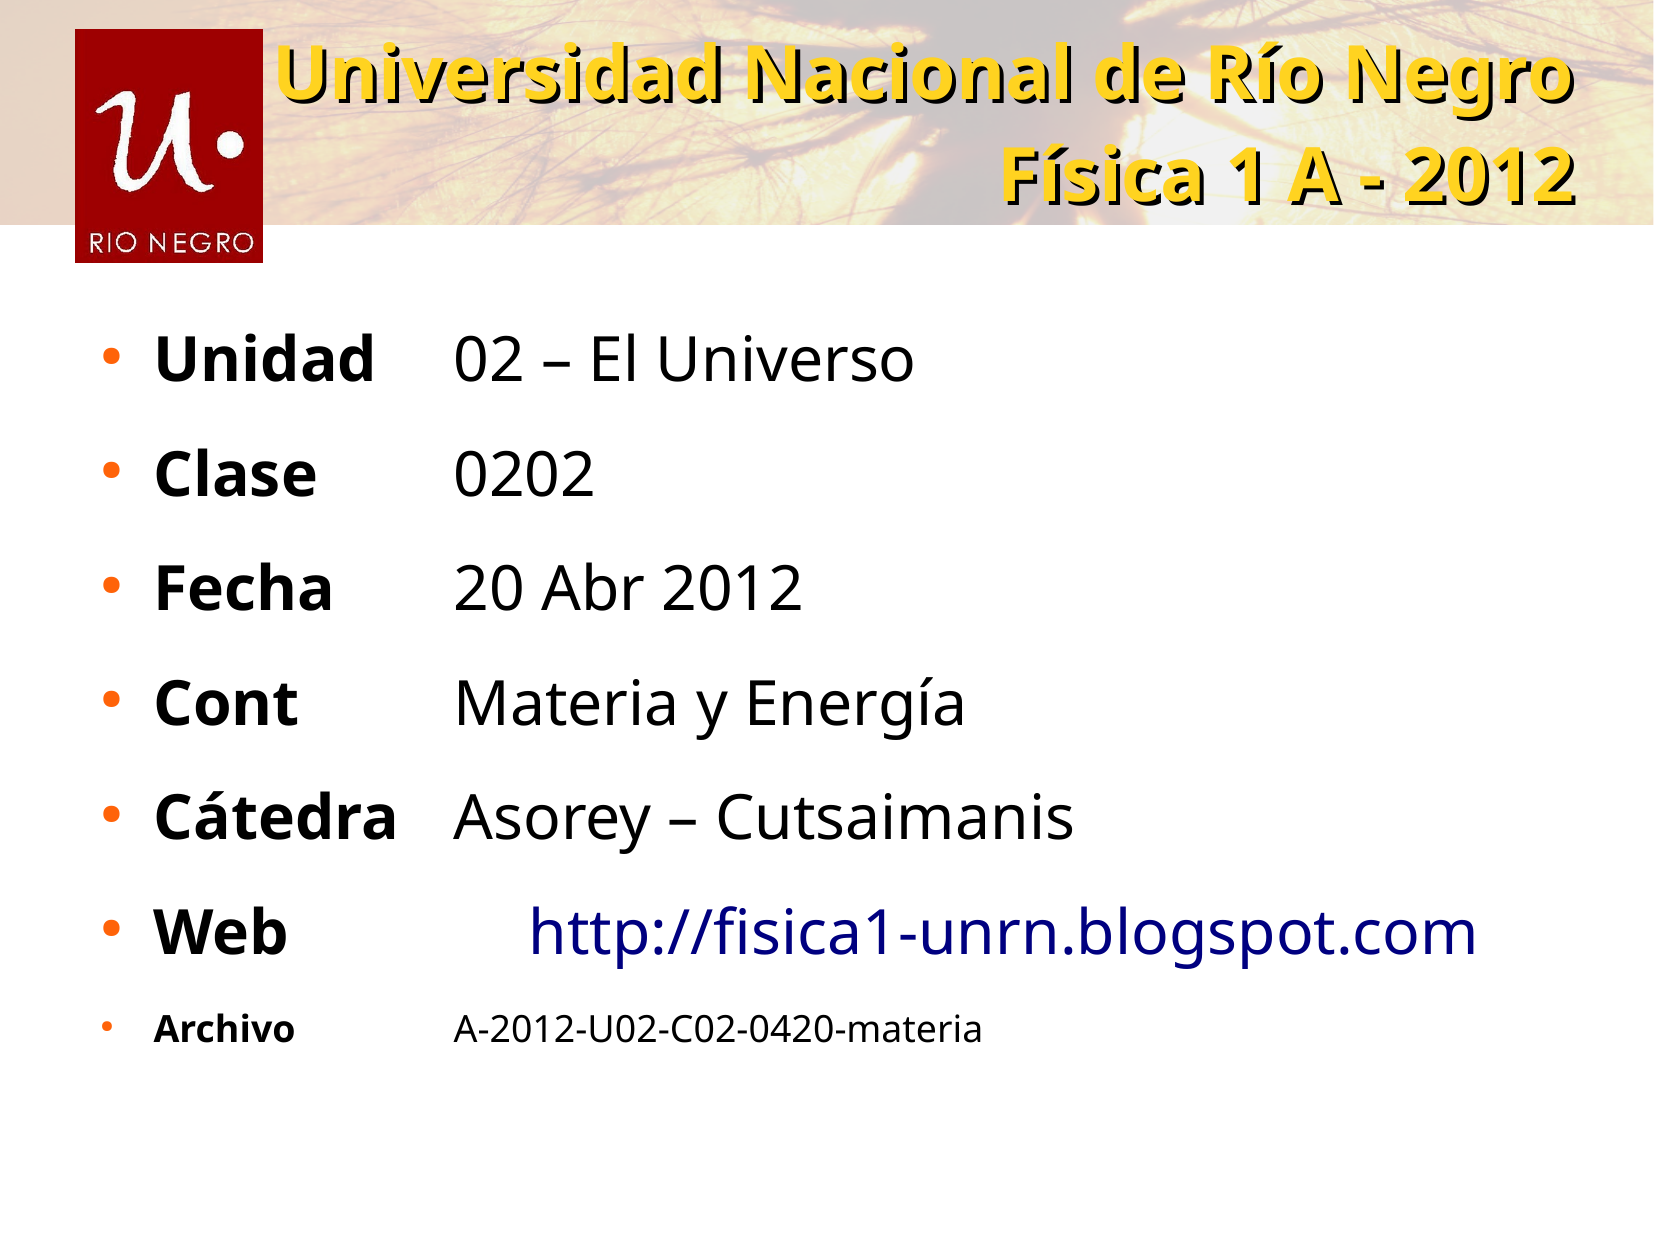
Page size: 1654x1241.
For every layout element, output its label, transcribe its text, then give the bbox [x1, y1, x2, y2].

title Universidad Nacional de Río Negro Física 1 A - 2012 [86, 2, 1576, 241]
list Unidad 02 – El Universo Clase 0202 Fecha 20 Abr 2012 Cont Materia y Energía Cátedra Asorey – Cutsaimanis Web http://fisica1-unrn.blogspot.com Archivo A-2012-U02-C02-0420-materia [82, 315, 1571, 1126]
picture [0, 0, 1654, 263]
